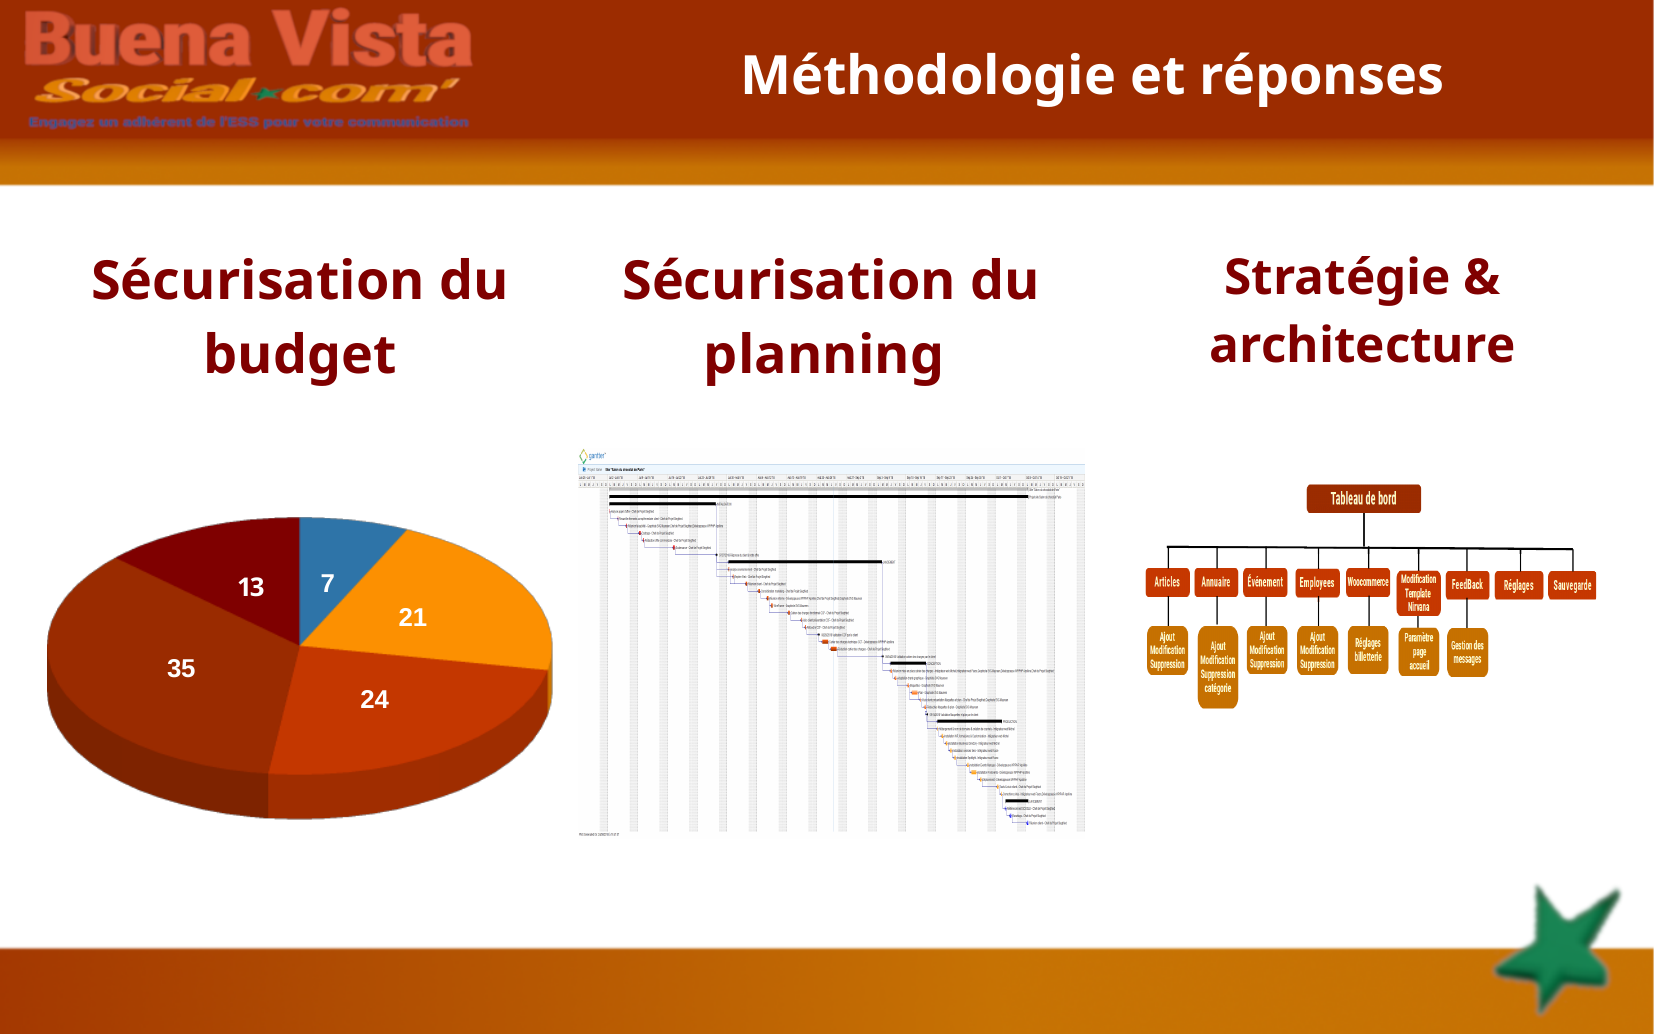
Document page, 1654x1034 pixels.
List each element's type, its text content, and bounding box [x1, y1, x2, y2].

picture [0, 0, 1654, 1034]
list Sécurisation du budget [47, 241, 554, 390]
title Méthodologie et réponses [578, 29, 1607, 119]
list Sécurisation du planning [578, 241, 1085, 390]
list Stratégie & architecture [1109, 241, 1616, 378]
